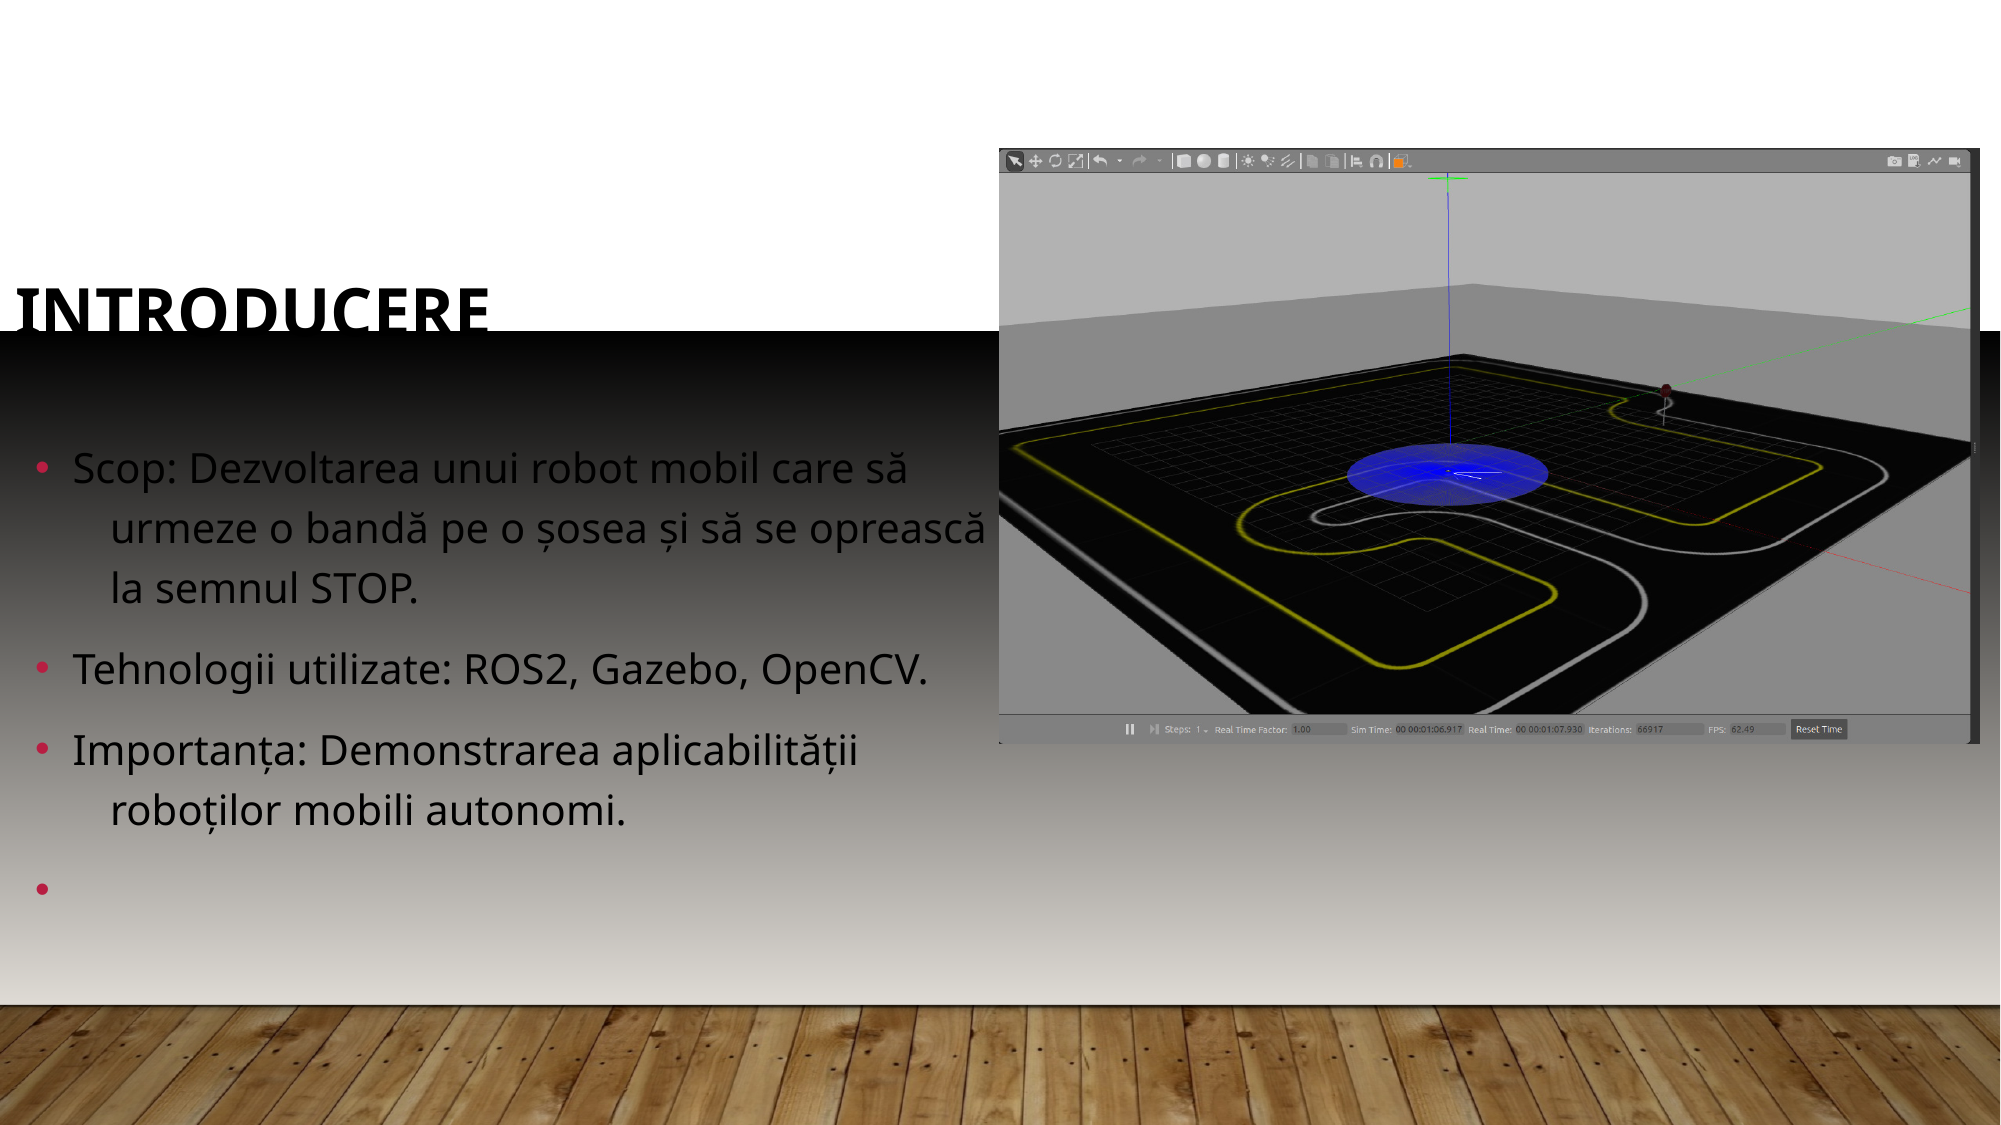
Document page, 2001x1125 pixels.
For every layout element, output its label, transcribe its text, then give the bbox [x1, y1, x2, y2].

picture [999, 148, 1980, 744]
title Introducere [0, 2, 581, 708]
list Scop: Dezvoltarea unui robot mobil care să urmeze o bandă pe o șosea și să se oprească la semnul STOP. Tehnologii utilizate: ROS2, Gazebo, OpenCV. Importanța: Demonstrarea aplicabilității roboților mobili autonomi. [20, 320, 1026, 1026]
